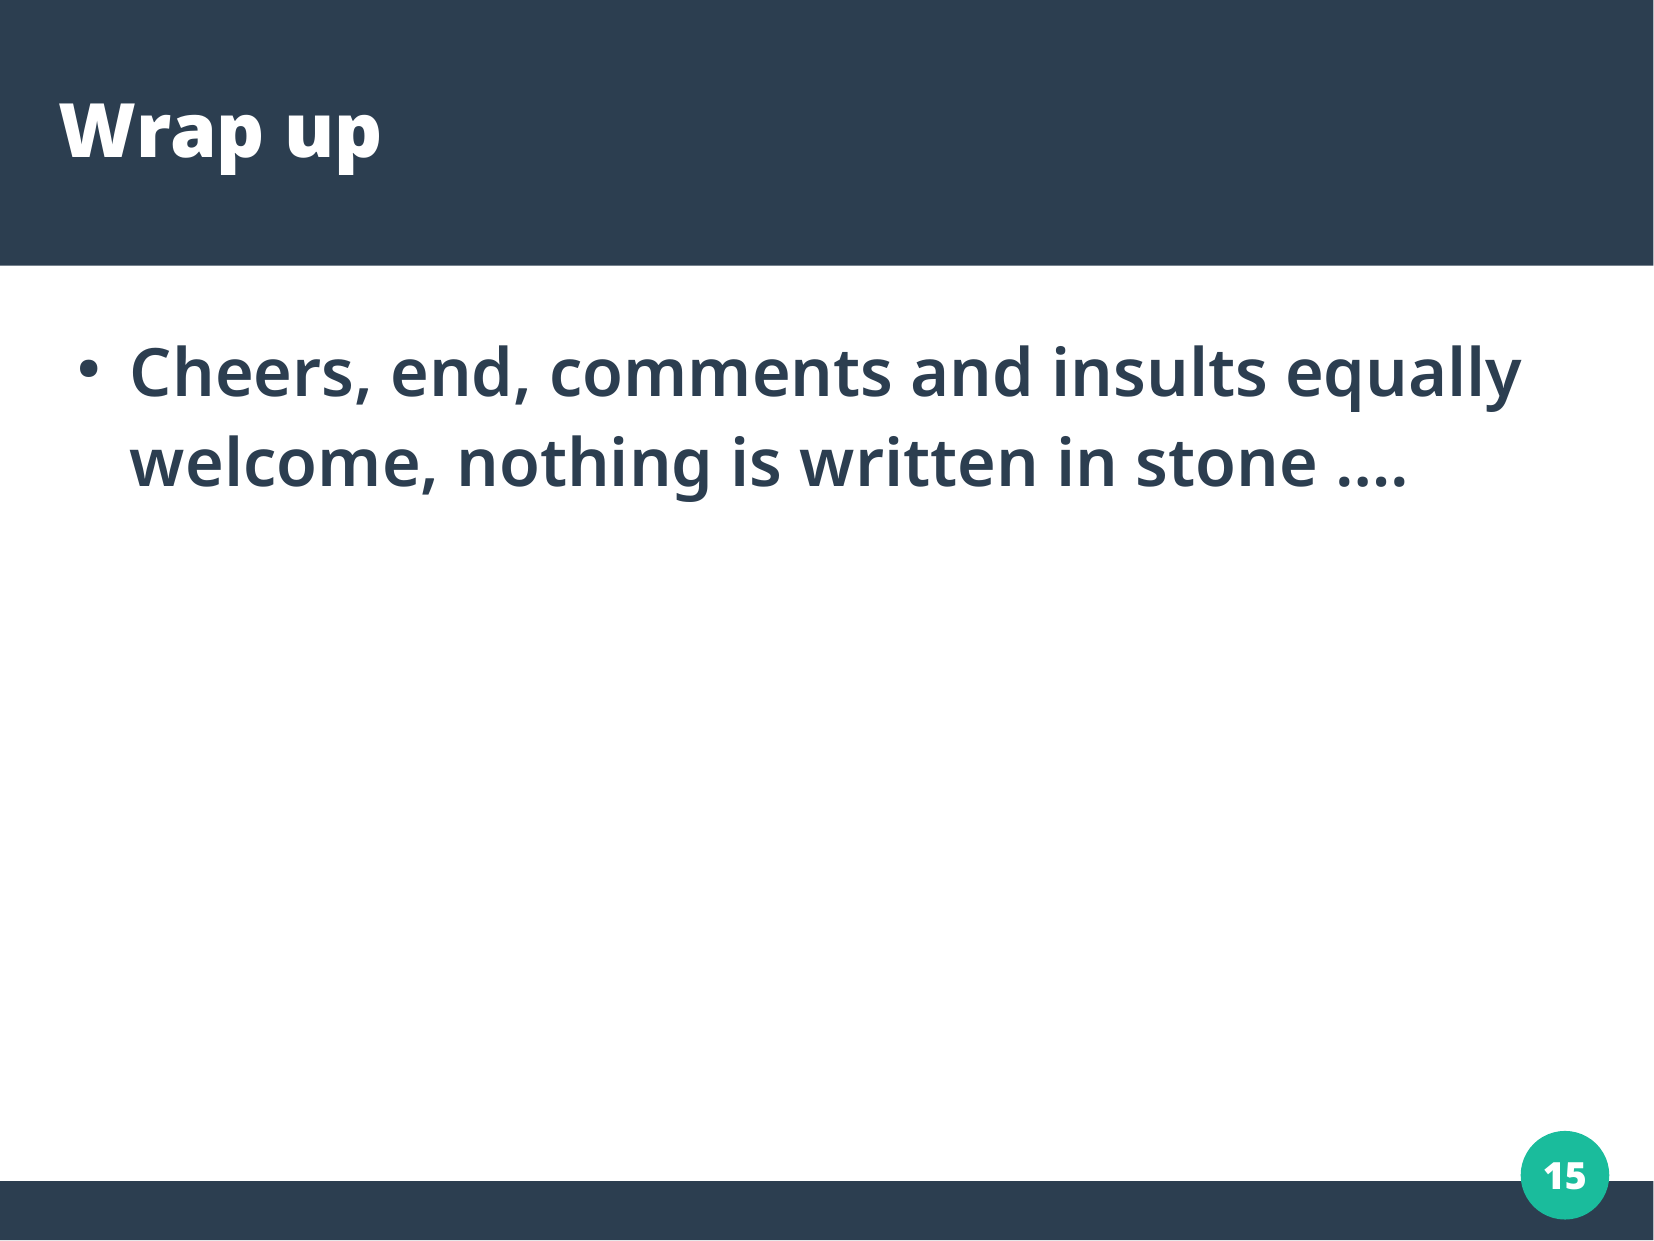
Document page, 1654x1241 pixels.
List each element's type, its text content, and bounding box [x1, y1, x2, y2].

list Cheers, end, comments and insults equally welcome, nothing is written in stone …. [59, 324, 1595, 1152]
title Wrap up [59, 49, 1595, 207]
